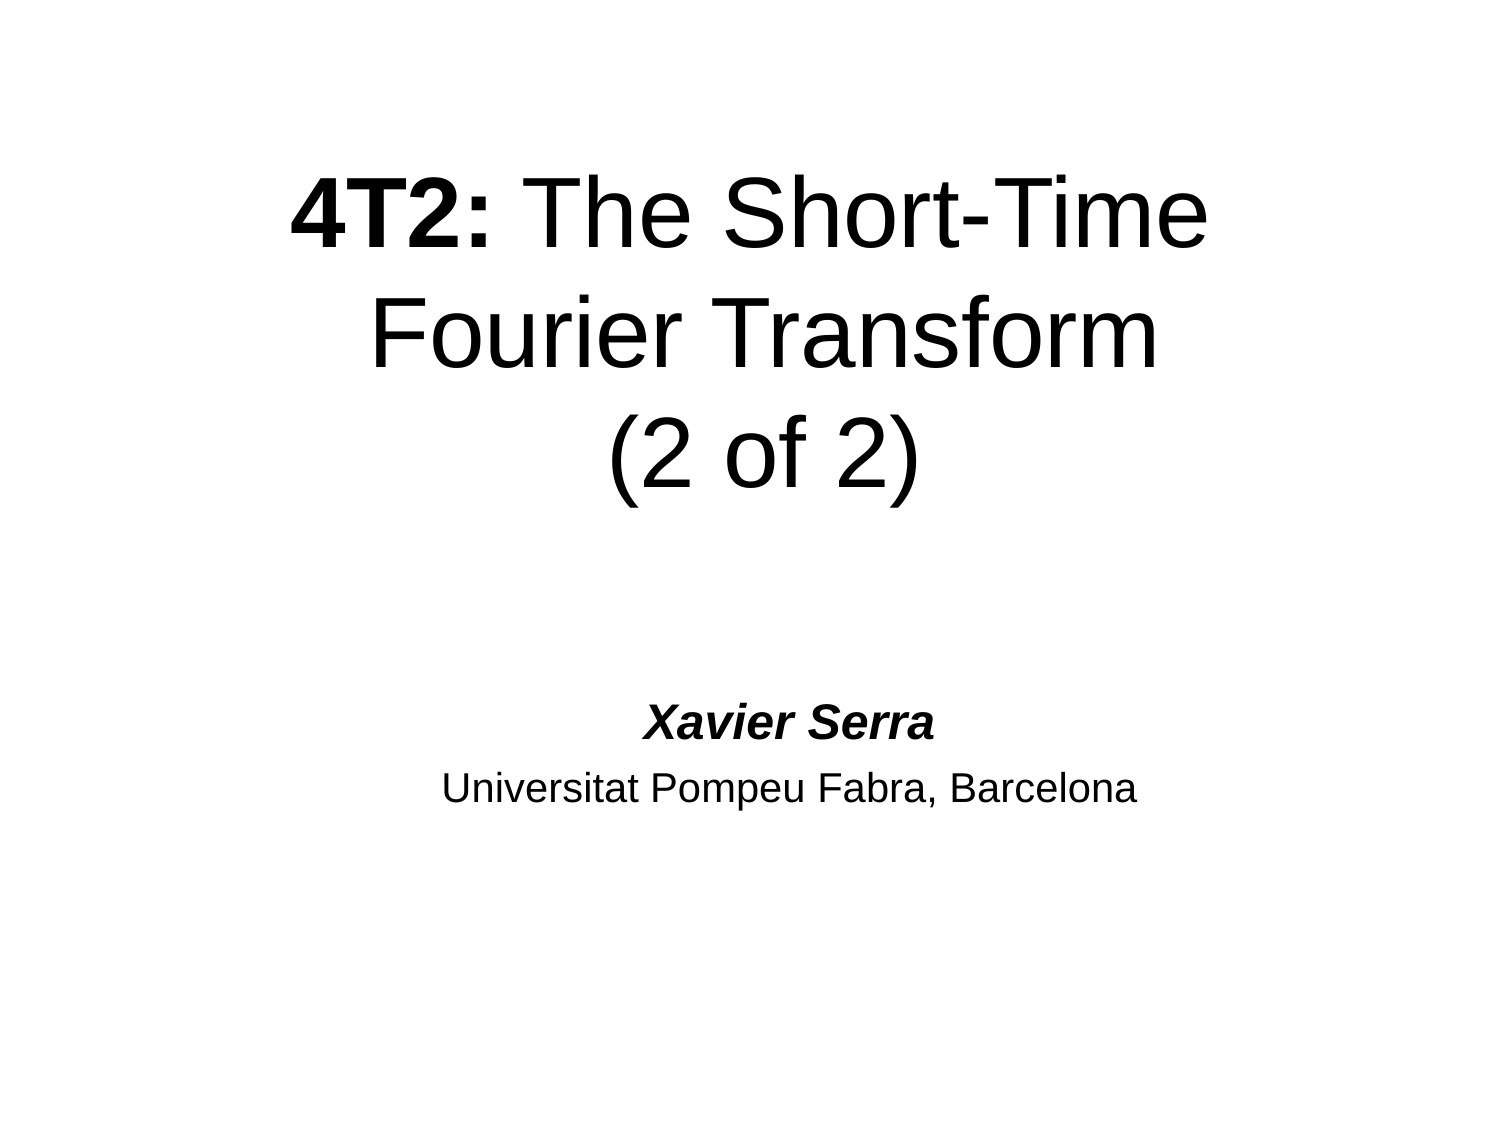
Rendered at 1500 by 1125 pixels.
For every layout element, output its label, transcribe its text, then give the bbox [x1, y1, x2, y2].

title 4T2: The Short-Time Fourier Transform (2 of 2) [143, 82, 1350, 572]
text_box Xavier Serra Universitat Pompeu Fabra, Barcelona [375, 686, 1204, 872]
